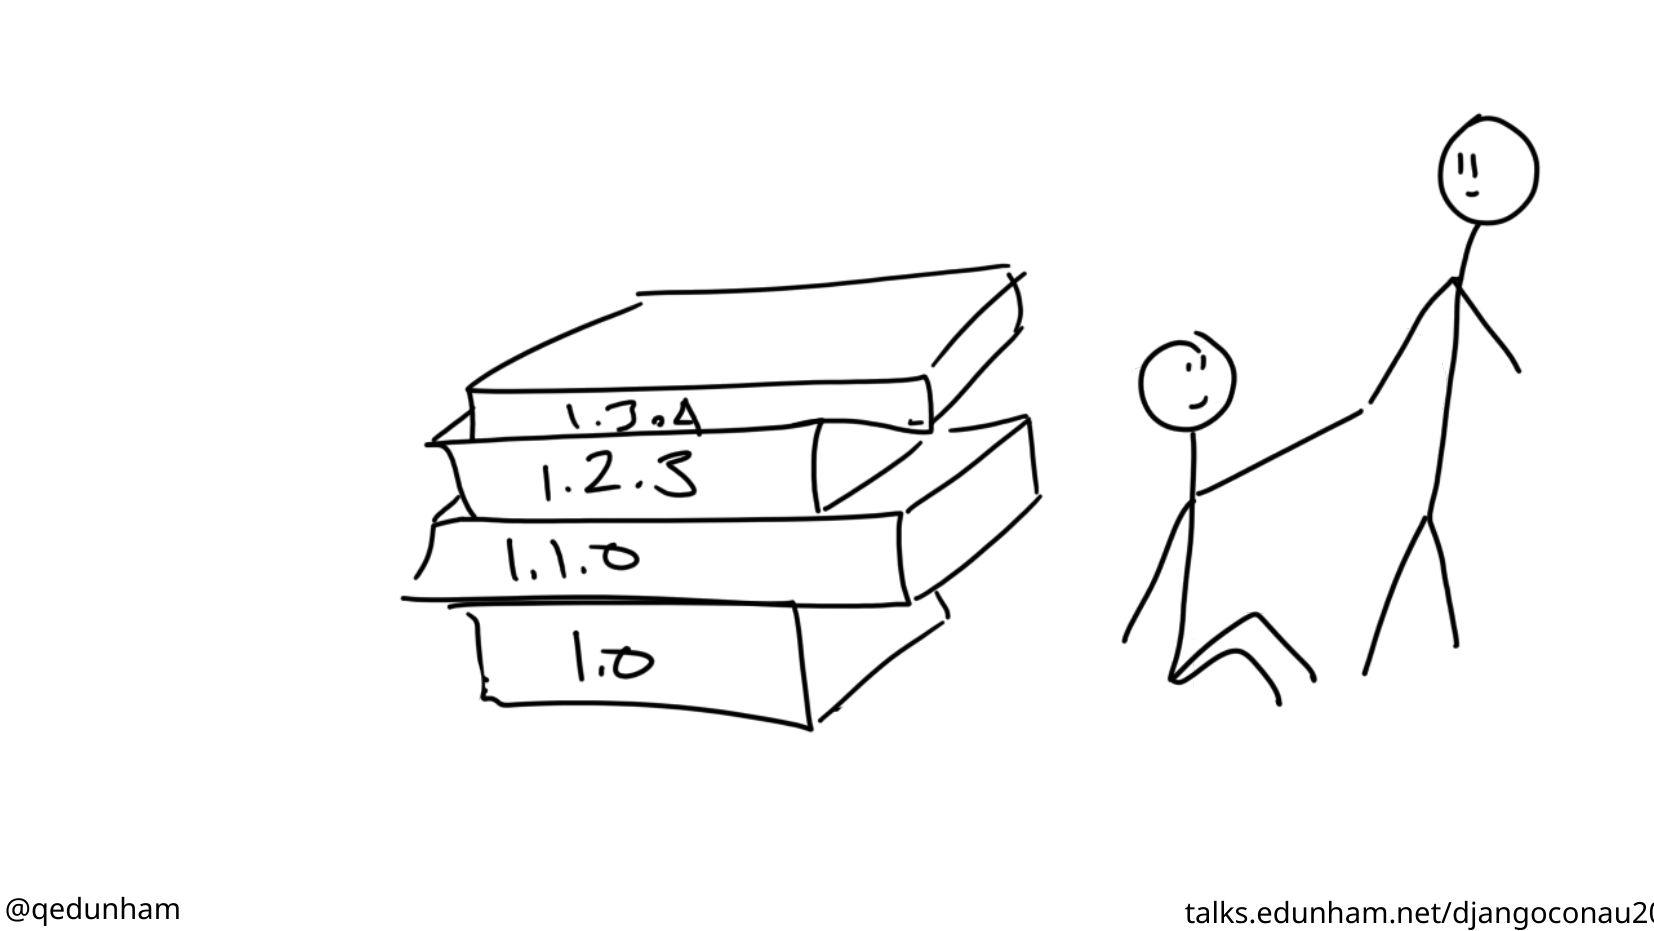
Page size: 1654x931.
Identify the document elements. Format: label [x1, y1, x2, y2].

picture [360, 42, 1582, 766]
